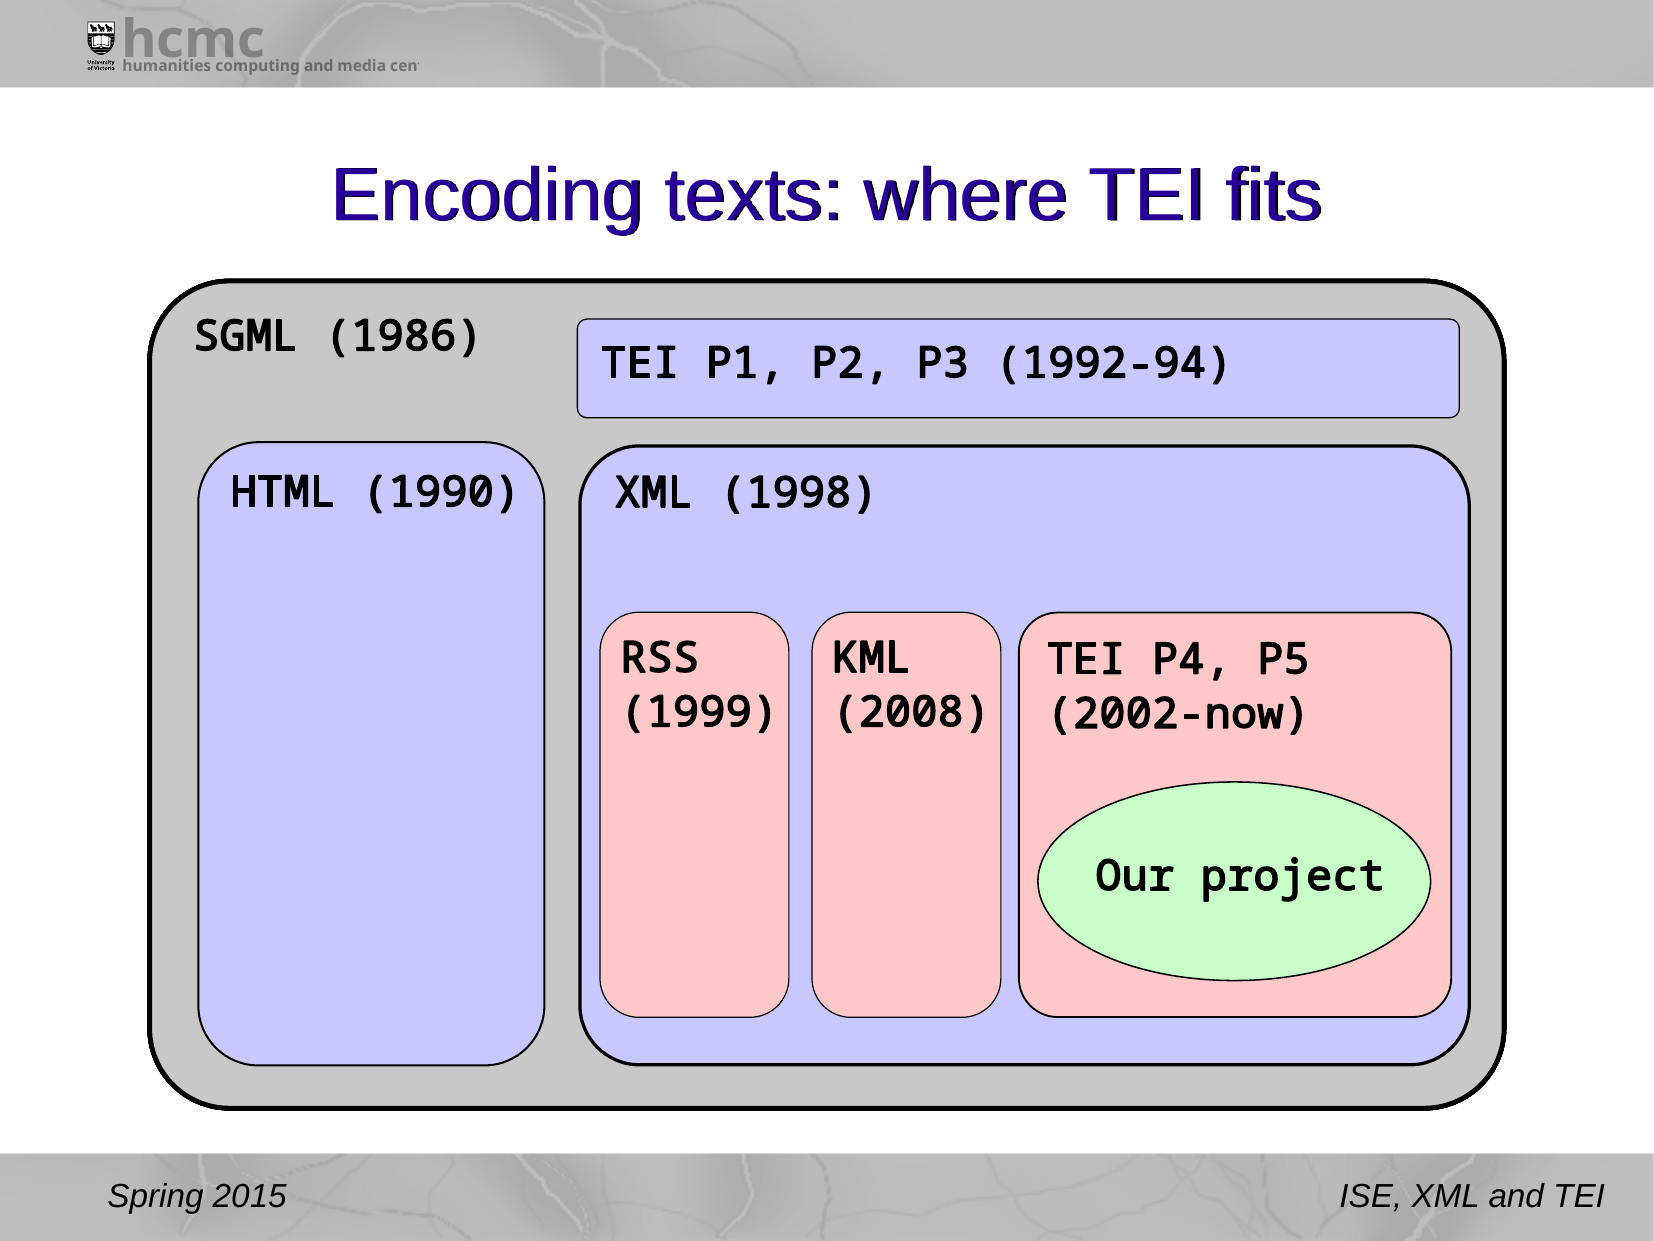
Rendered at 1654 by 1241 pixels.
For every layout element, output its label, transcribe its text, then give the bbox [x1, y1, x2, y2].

title Encoding texts: where TEI fits [118, 90, 1536, 298]
picture [0, 0, 1654, 1241]
